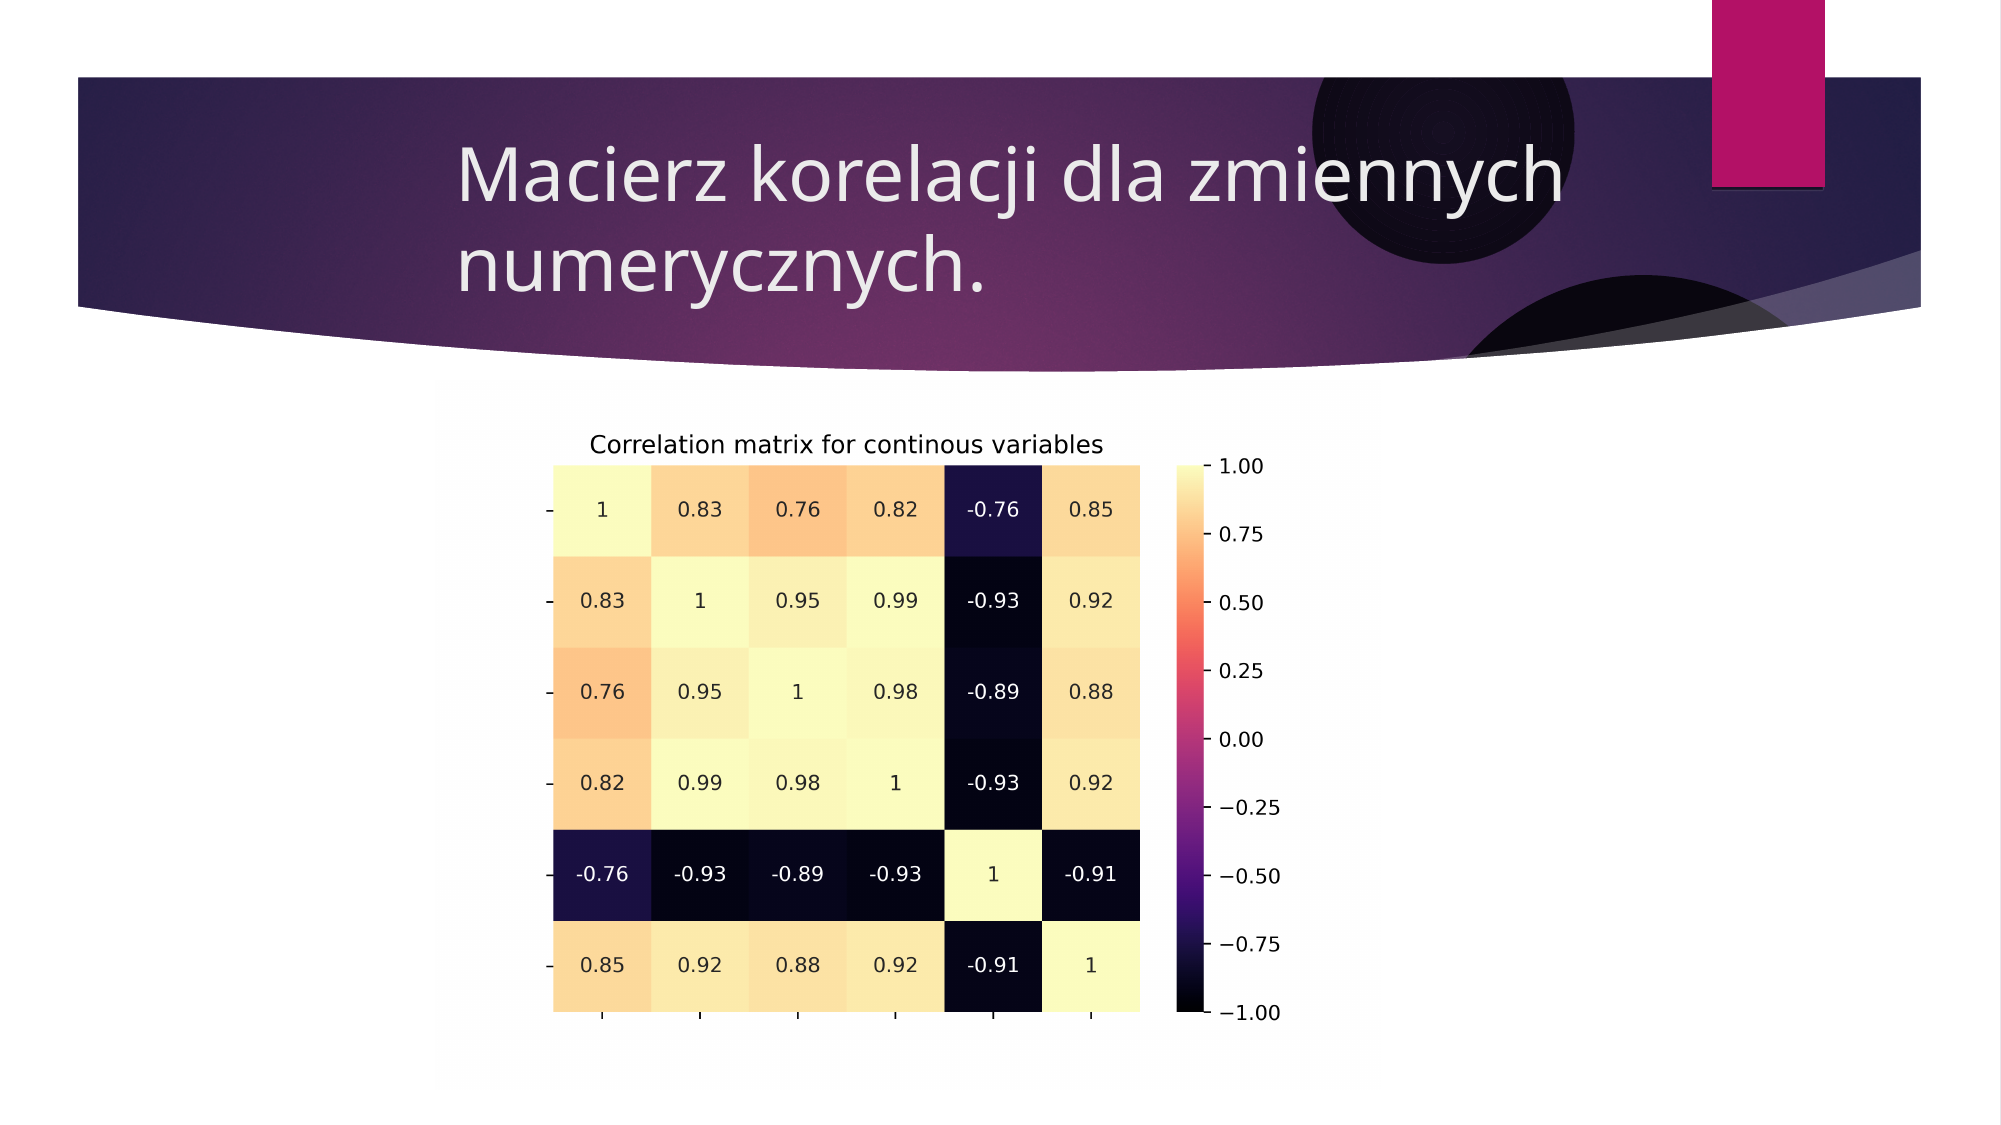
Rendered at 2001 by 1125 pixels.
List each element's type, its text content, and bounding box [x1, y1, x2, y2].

picture [435, 380, 1381, 1090]
title Macierz korelacji dla zmiennych numerycznych. [292, 119, 1730, 310]
